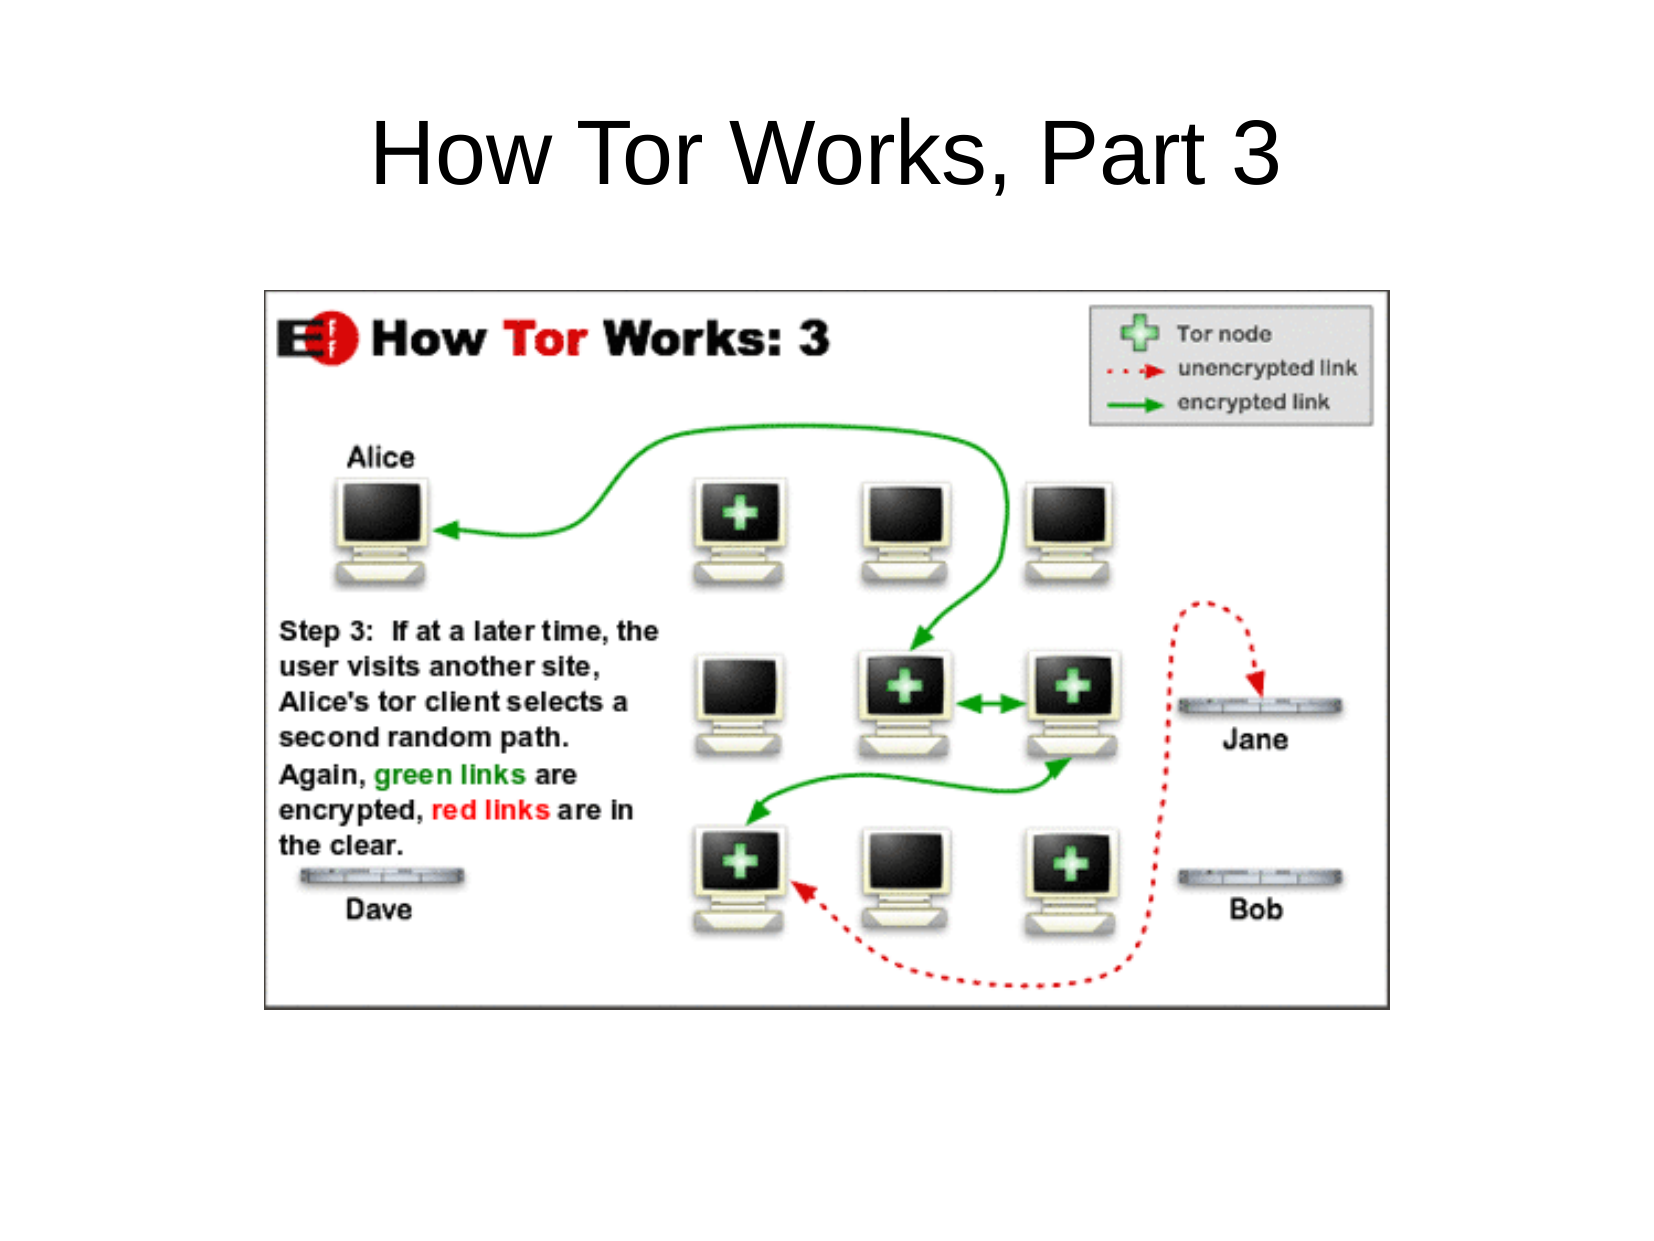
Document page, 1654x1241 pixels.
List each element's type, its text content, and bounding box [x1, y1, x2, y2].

title How Tor Works, Part 3 [82, 49, 1571, 257]
picture [264, 290, 1390, 1010]
